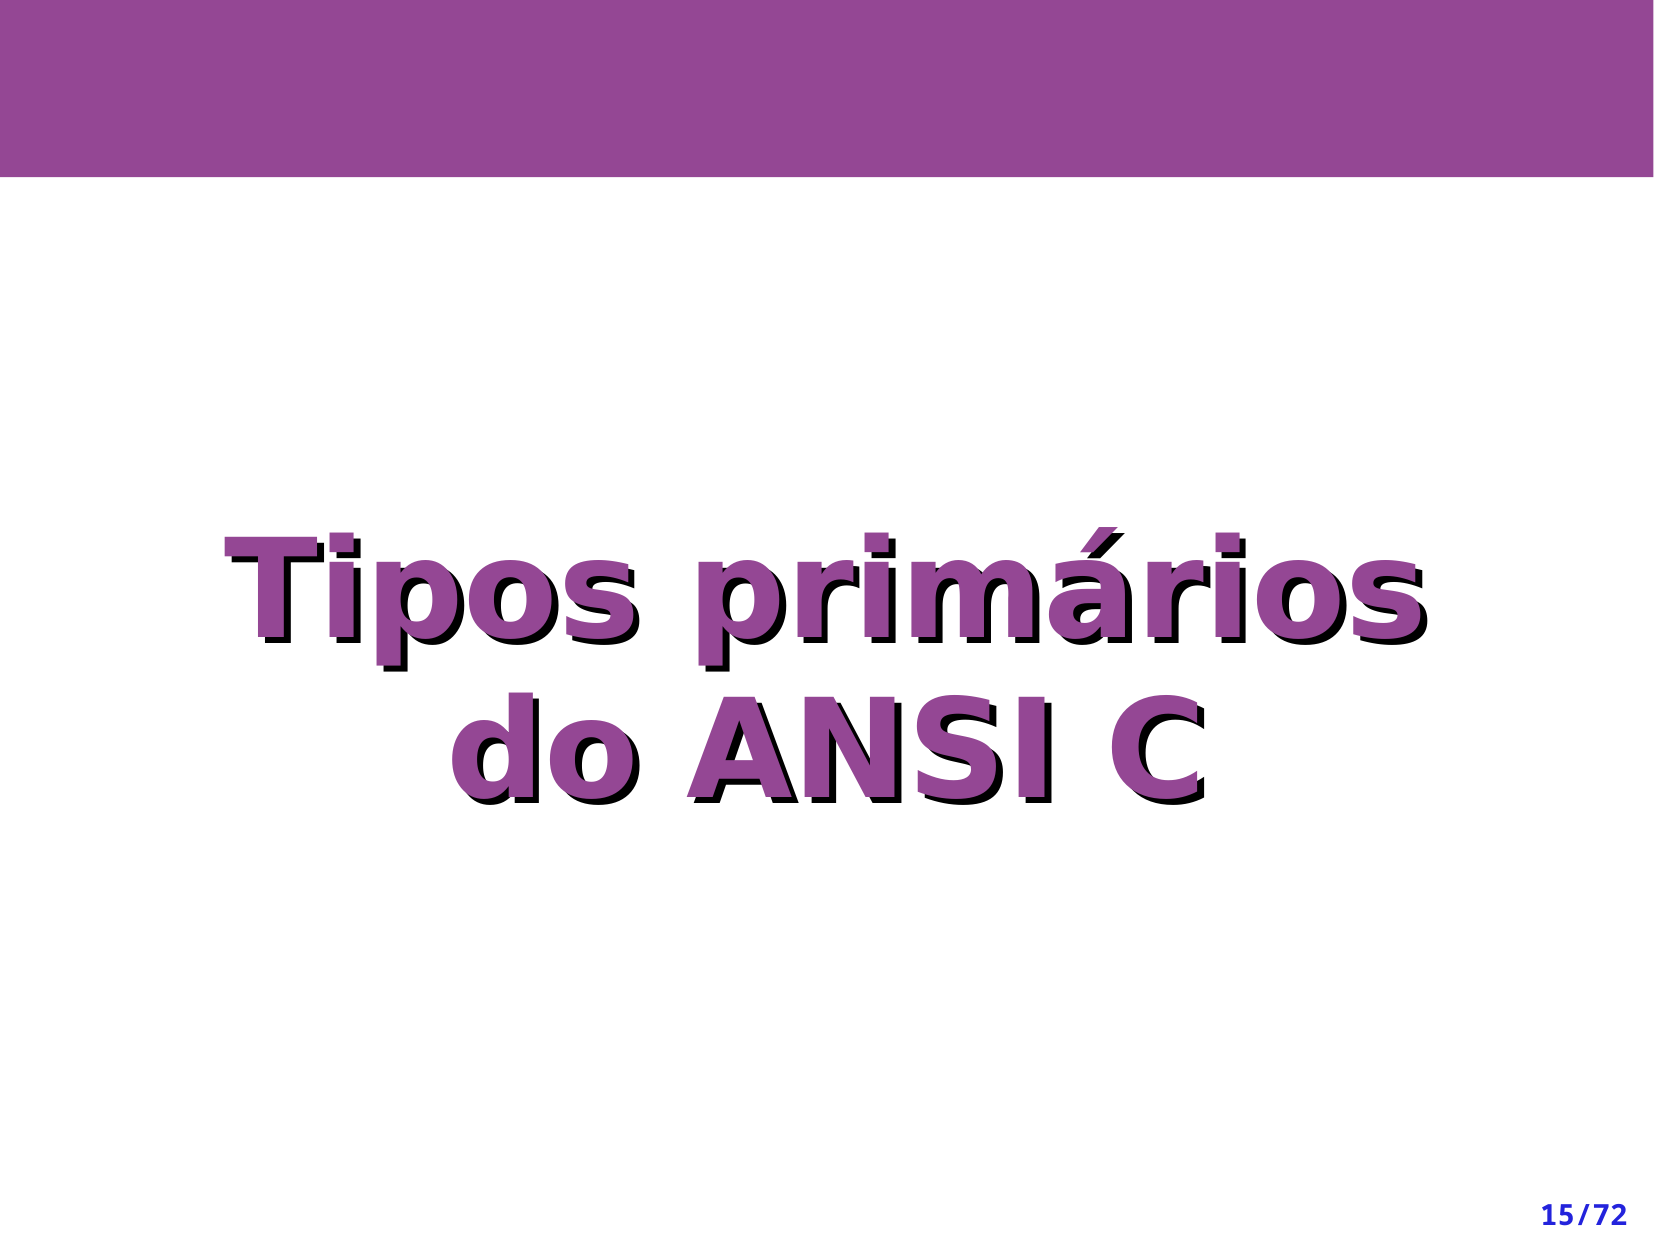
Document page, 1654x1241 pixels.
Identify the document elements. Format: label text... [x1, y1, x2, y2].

text_box Tipos primários do ANSI C [209, 501, 1444, 838]
